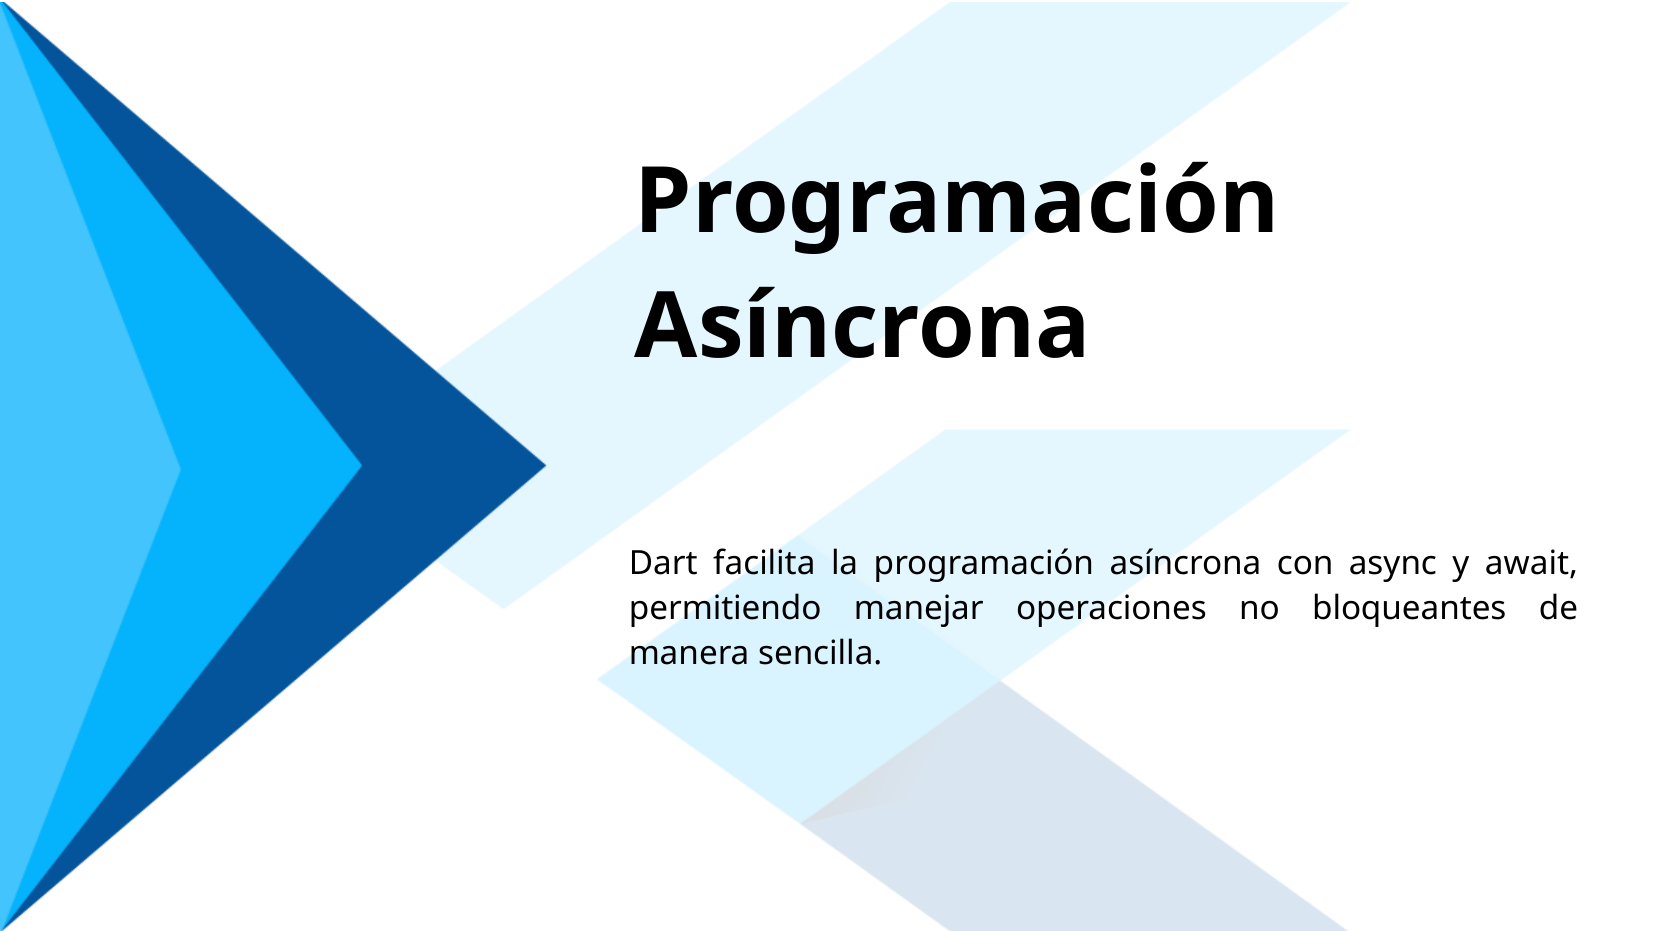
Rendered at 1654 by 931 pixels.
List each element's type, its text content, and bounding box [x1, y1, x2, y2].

text_box Programación Asíncrona [620, 126, 1595, 402]
text_box Dart facilita la programación asíncrona con async y await, permitiendo manejar operaciones no bloqueantes de manera sencilla. [614, 531, 1595, 813]
picture [0, 2, 1654, 931]
